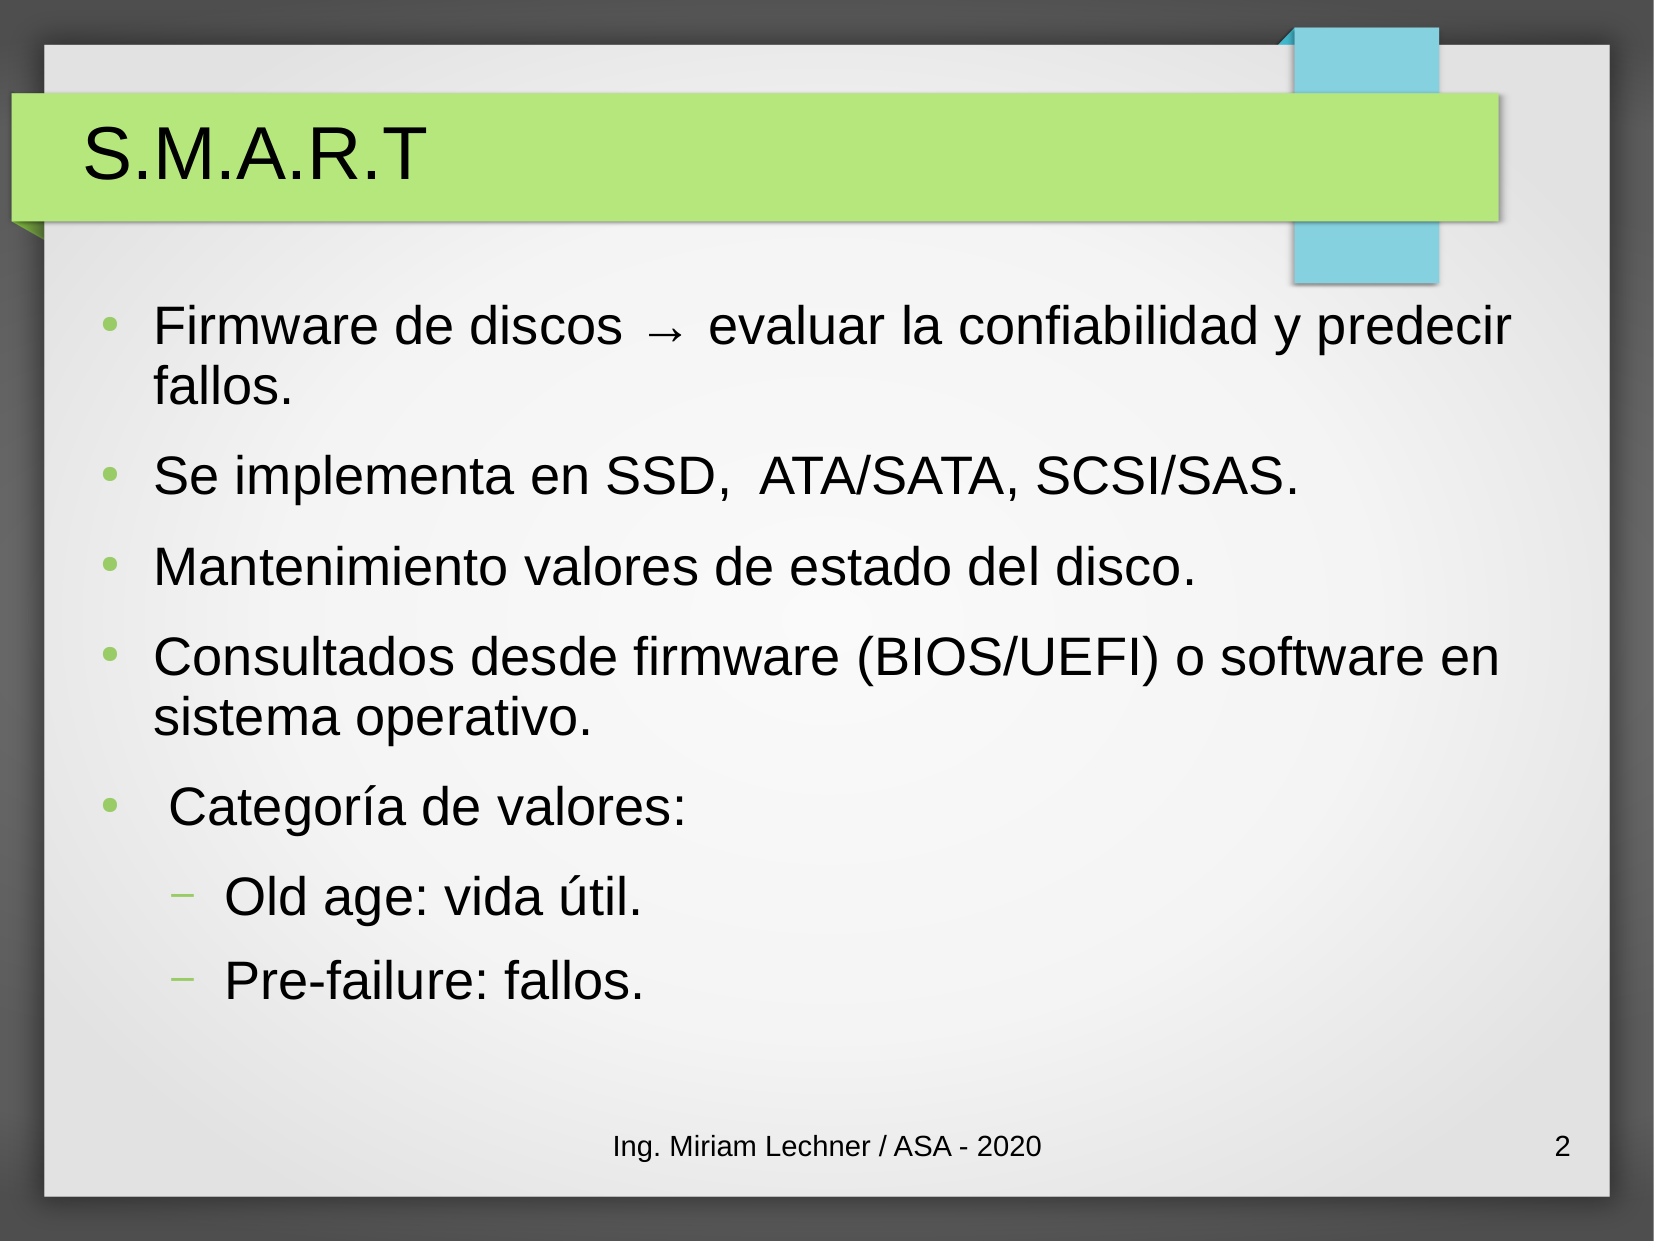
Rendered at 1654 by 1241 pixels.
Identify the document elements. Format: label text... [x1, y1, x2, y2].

list Firmware de discos → evaluar la confiabilidad y predecir fallos. Se implementa en SSD, ATA/SATA, SCSI/SAS. Mantenimiento valores de estado del disco. Consultados desde firmware (BIOS/UEFI) o software en sistema operativo. Categoría de valores: Old age: vida útil. Pre-failure: fallos. [82, 295, 1571, 1015]
picture [0, 0, 1654, 1241]
title S.M.A.R.T [82, 94, 1264, 213]
